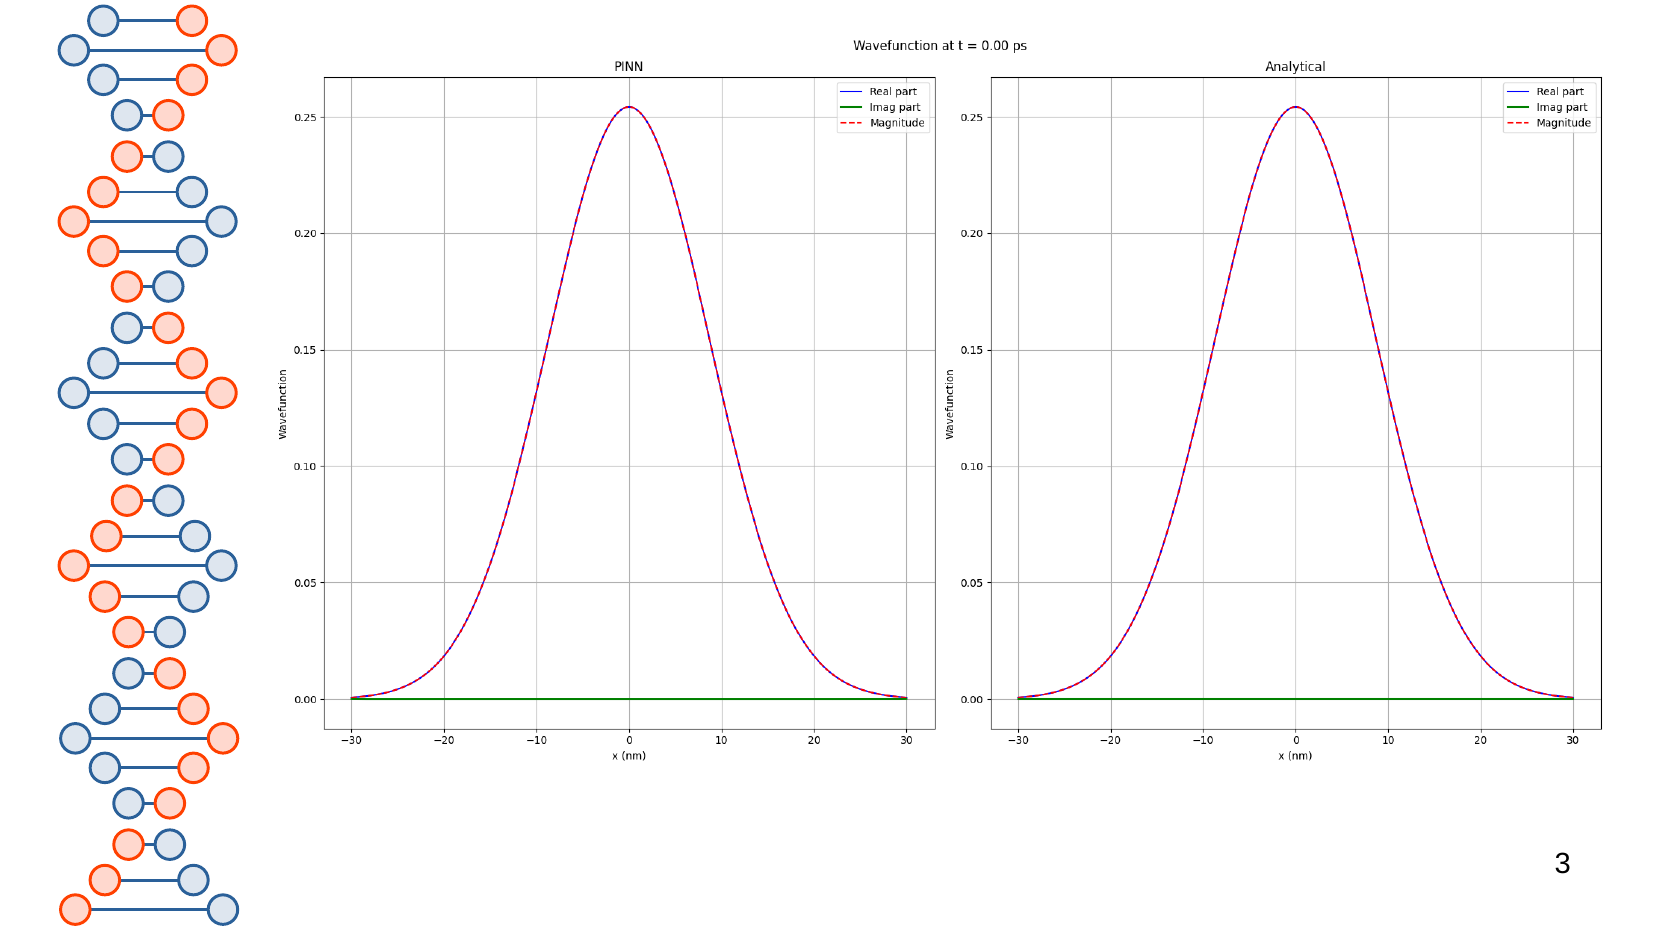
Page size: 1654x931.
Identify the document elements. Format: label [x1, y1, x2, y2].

picture [271, 32, 1608, 768]
